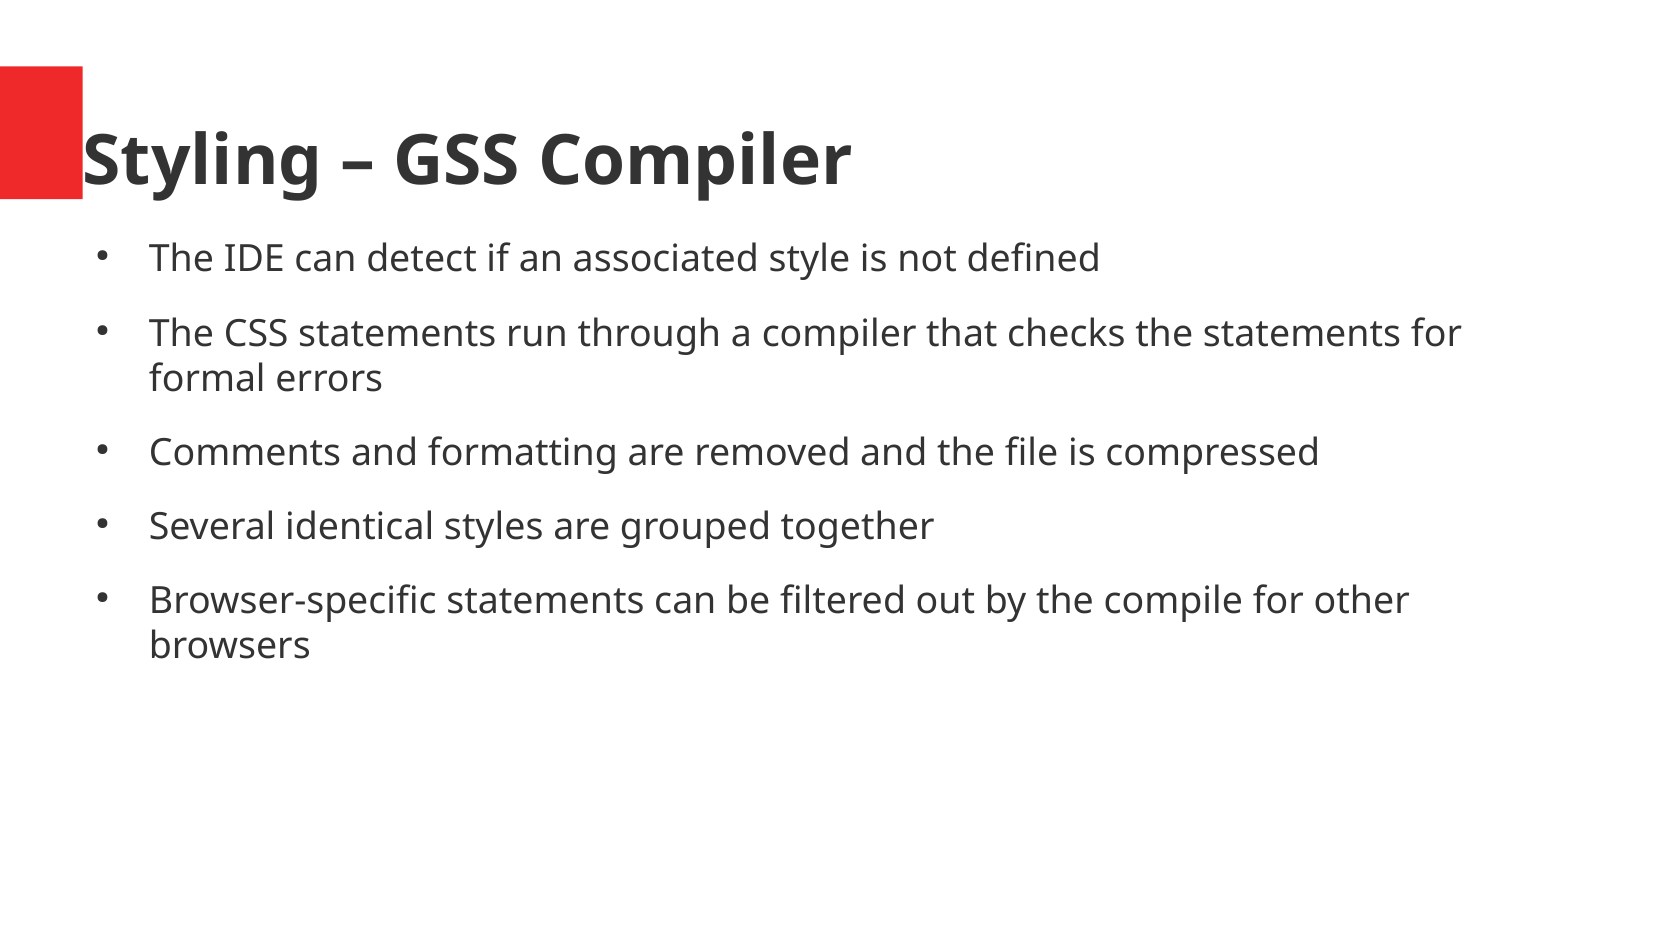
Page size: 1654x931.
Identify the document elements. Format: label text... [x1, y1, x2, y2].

list The IDE can detect if an associated style is not defined The CSS statements run through a compiler that checks the statements for formal errors Comments and formatting are removed and the file is compressed Several identical styles are grouped together Browser-specific statements can be filtered out by the compile for other browsers [78, 234, 1498, 827]
title Styling – GSS Compiler [82, 33, 1571, 196]
